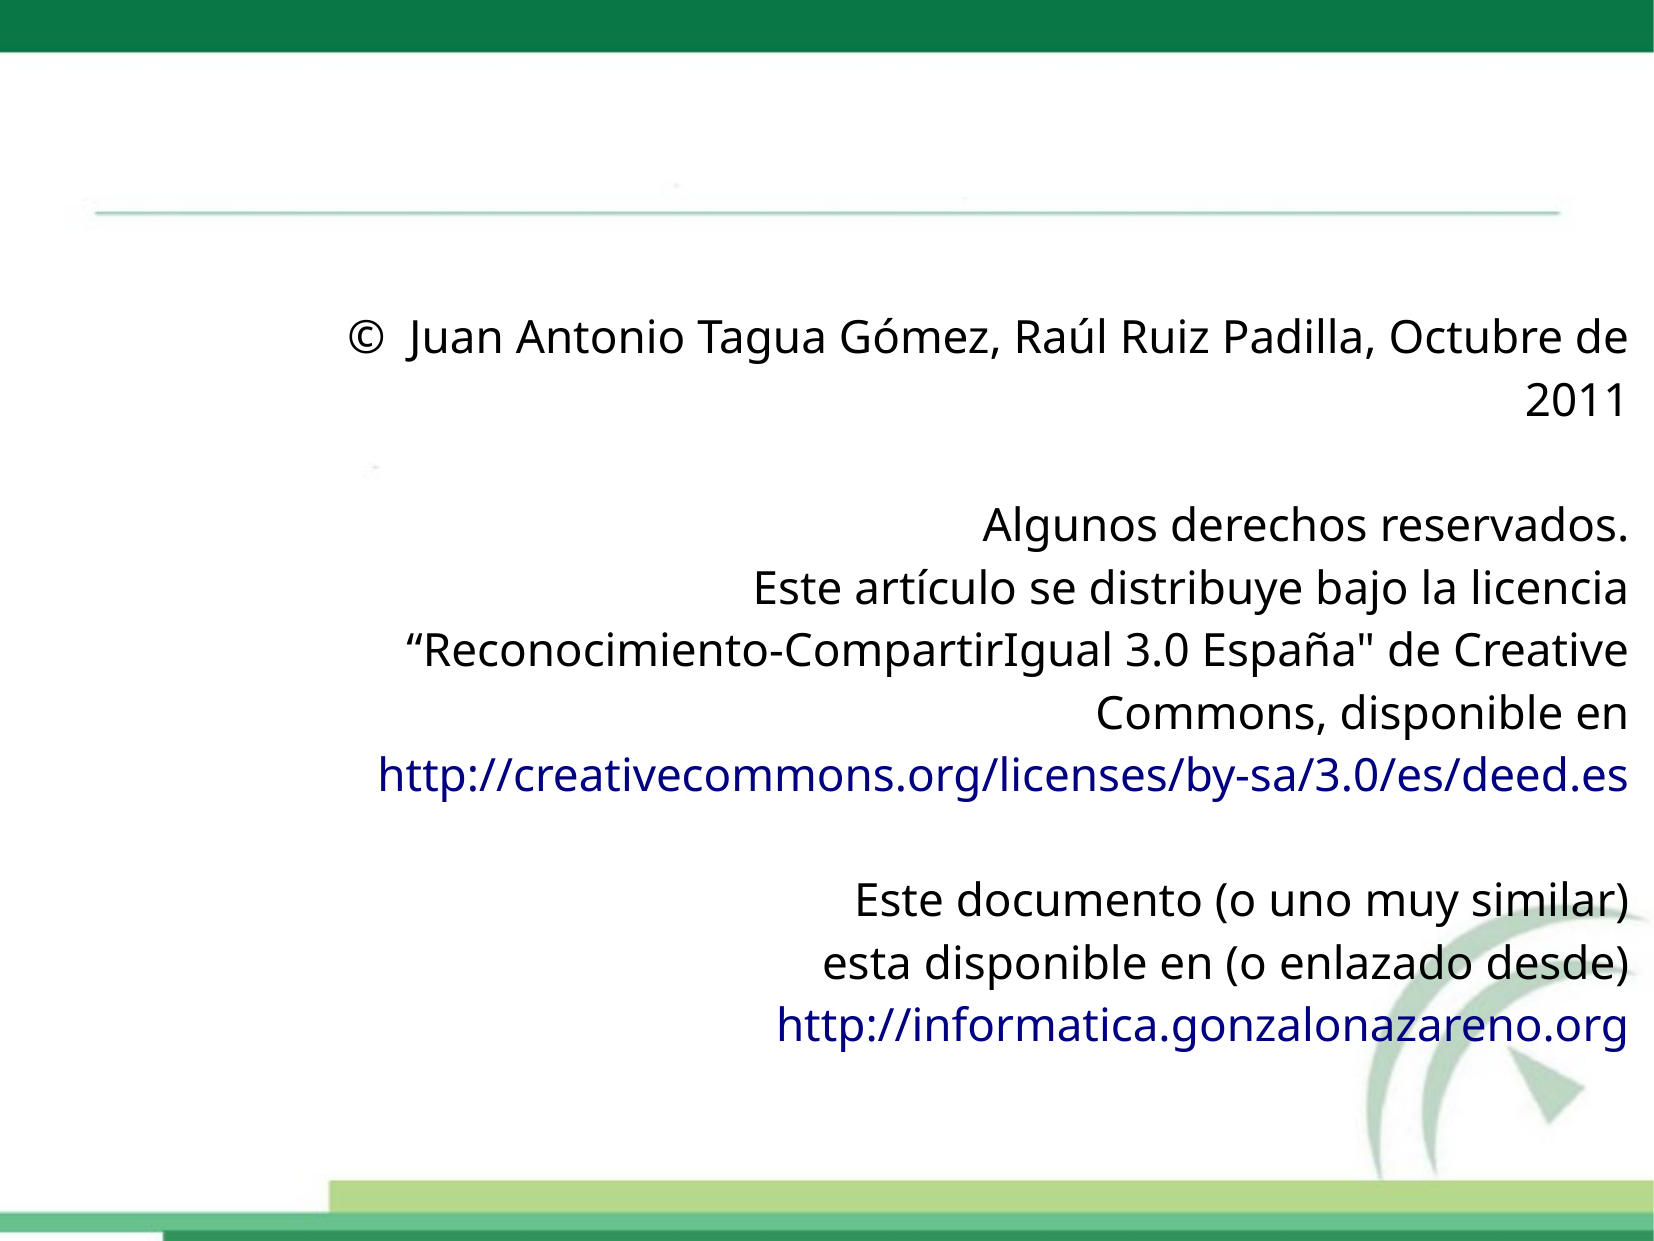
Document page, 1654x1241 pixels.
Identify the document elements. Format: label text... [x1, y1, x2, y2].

title [88, 58, 1577, 266]
picture [0, 0, 1654, 1241]
text_box © Juan Antonio Tagua Gómez, Raúl Ruiz Padilla, Octubre de 2011 Algunos derechos reservados. Este artículo se distribuye bajo la licencia “Reconocimiento-CompartirIgual 3.0 España" de Creative Commons, disponible en http://creativecommons.org/licenses/by-sa/3.0/es/deed.es Este documento (o uno muy similar) esta disponible en (o enlazado desde) http://informatica.gonzalonazareno.org [227, 235, 1645, 1156]
